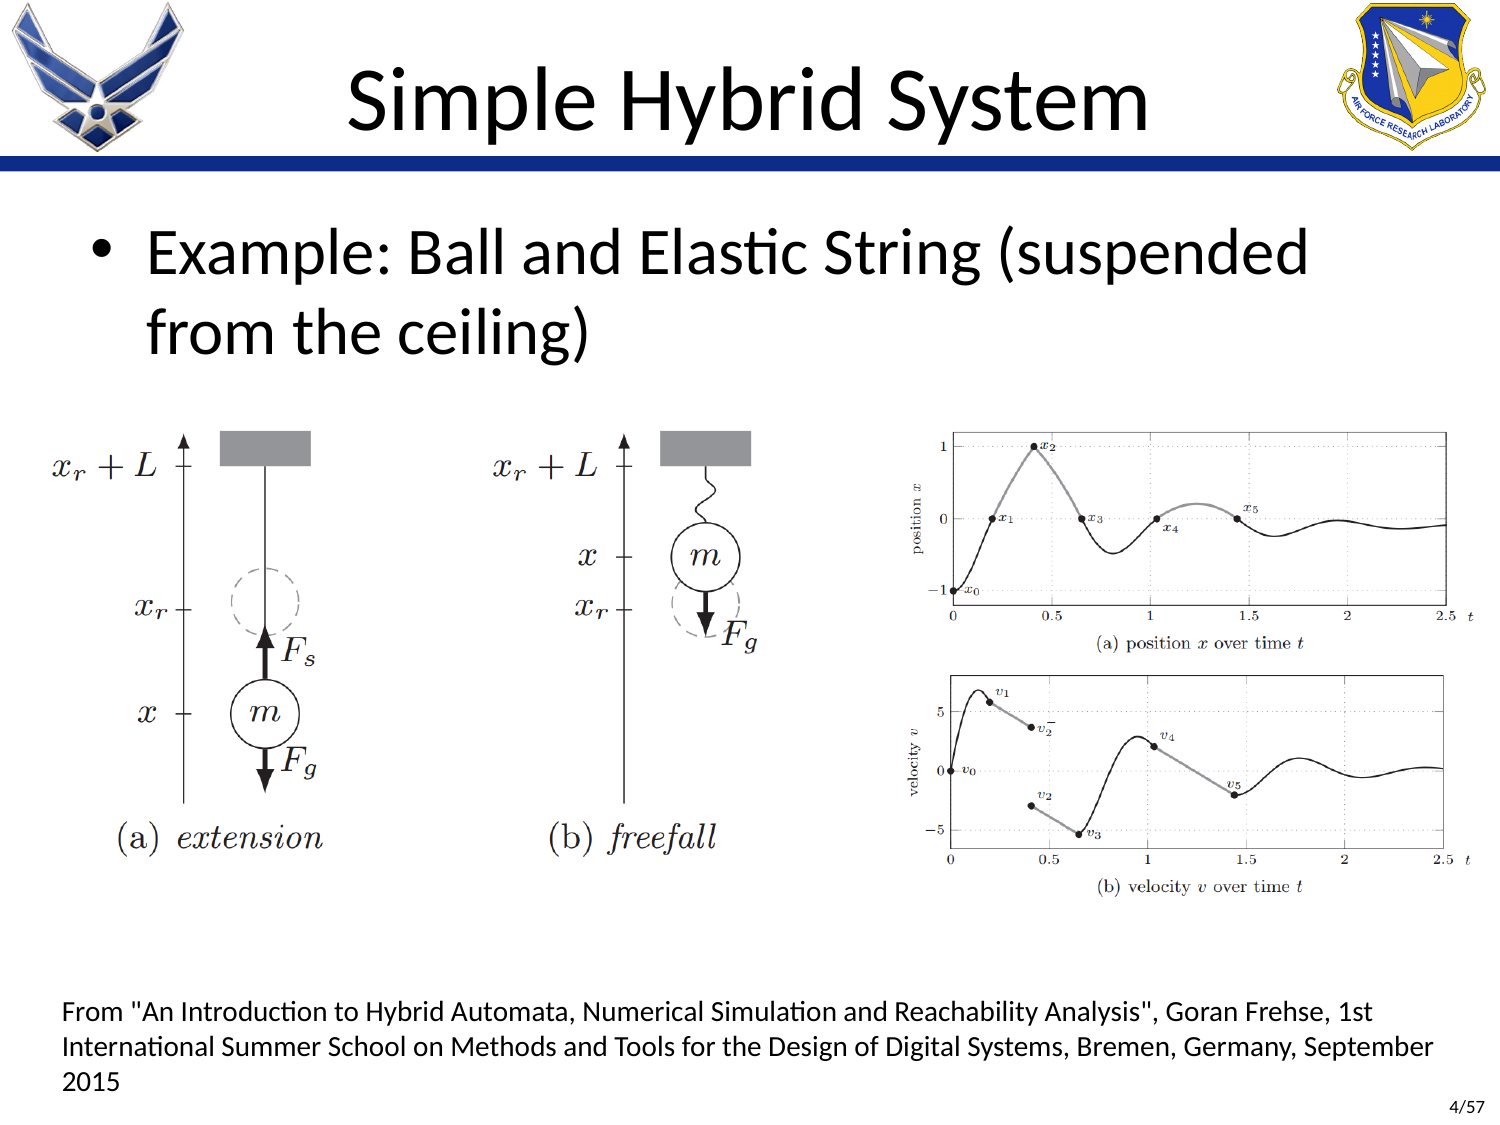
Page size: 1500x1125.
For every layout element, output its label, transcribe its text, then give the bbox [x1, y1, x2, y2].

text_box From "An Introduction to Hybrid Automata, Numerical Simulation and Reachability Analysis", Goran Frehse, 1st International Summer School on Methods and Tools for the Design of Digital Systems, Bremen, Germany, September 2015 [0, 992, 1471, 1111]
picture [30, 415, 871, 875]
picture [888, 420, 1486, 910]
picture [2, 0, 75, 156]
title Simple Hybrid System [75, 0, 1425, 188]
picture [1425, 3, 1486, 151]
list Example: Ball and Elastic String (suspended from the ceiling) [75, 200, 1425, 943]
